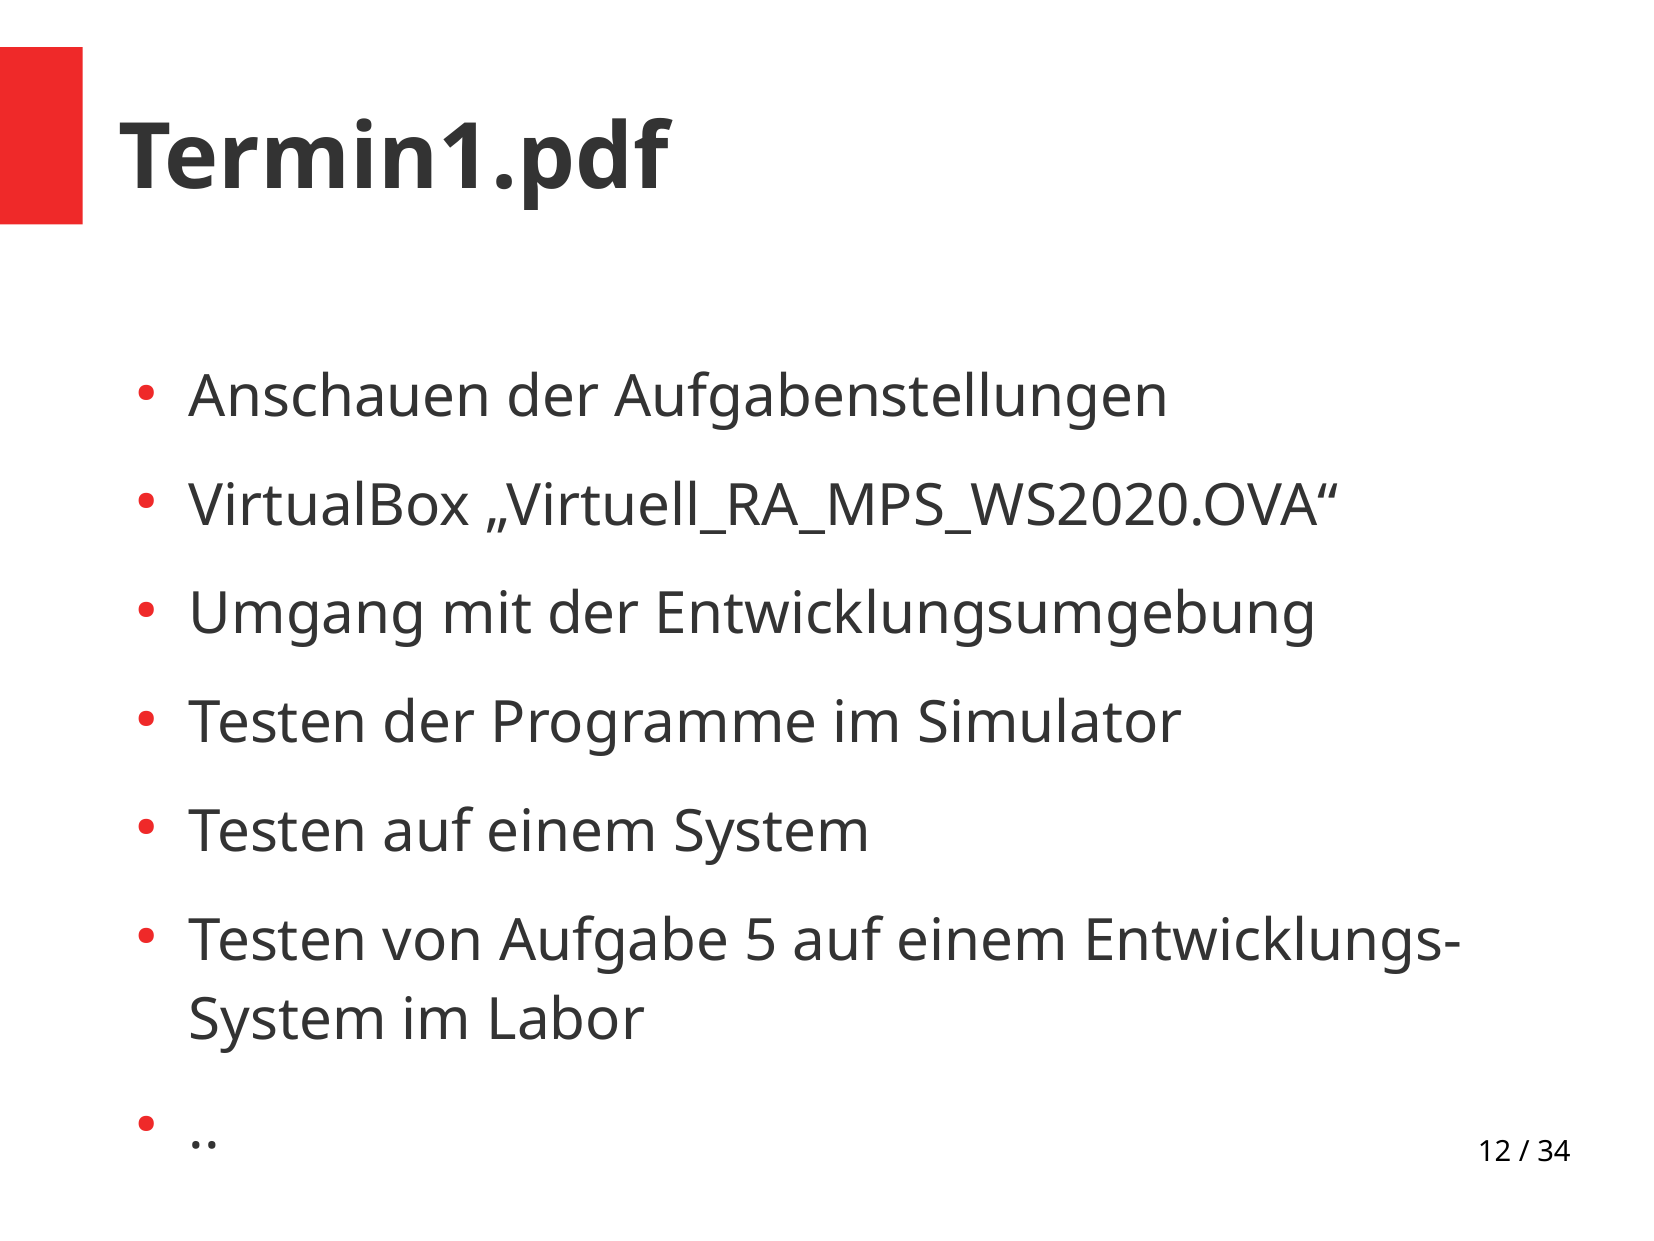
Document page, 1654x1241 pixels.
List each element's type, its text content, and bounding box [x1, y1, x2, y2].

list Anschauen der Aufgabenstellungen VirtualBox „Virtuell_RA_MPS_WS2020.OVA“ Umgang mit der Entwicklungsumgebung Testen der Programme im Simulator Testen auf einem System Testen von Aufgabe 5 auf einem Entwicklungs-System im Labor .. [118, 354, 1536, 1074]
title Termin1.pdf [118, 45, 1571, 260]
